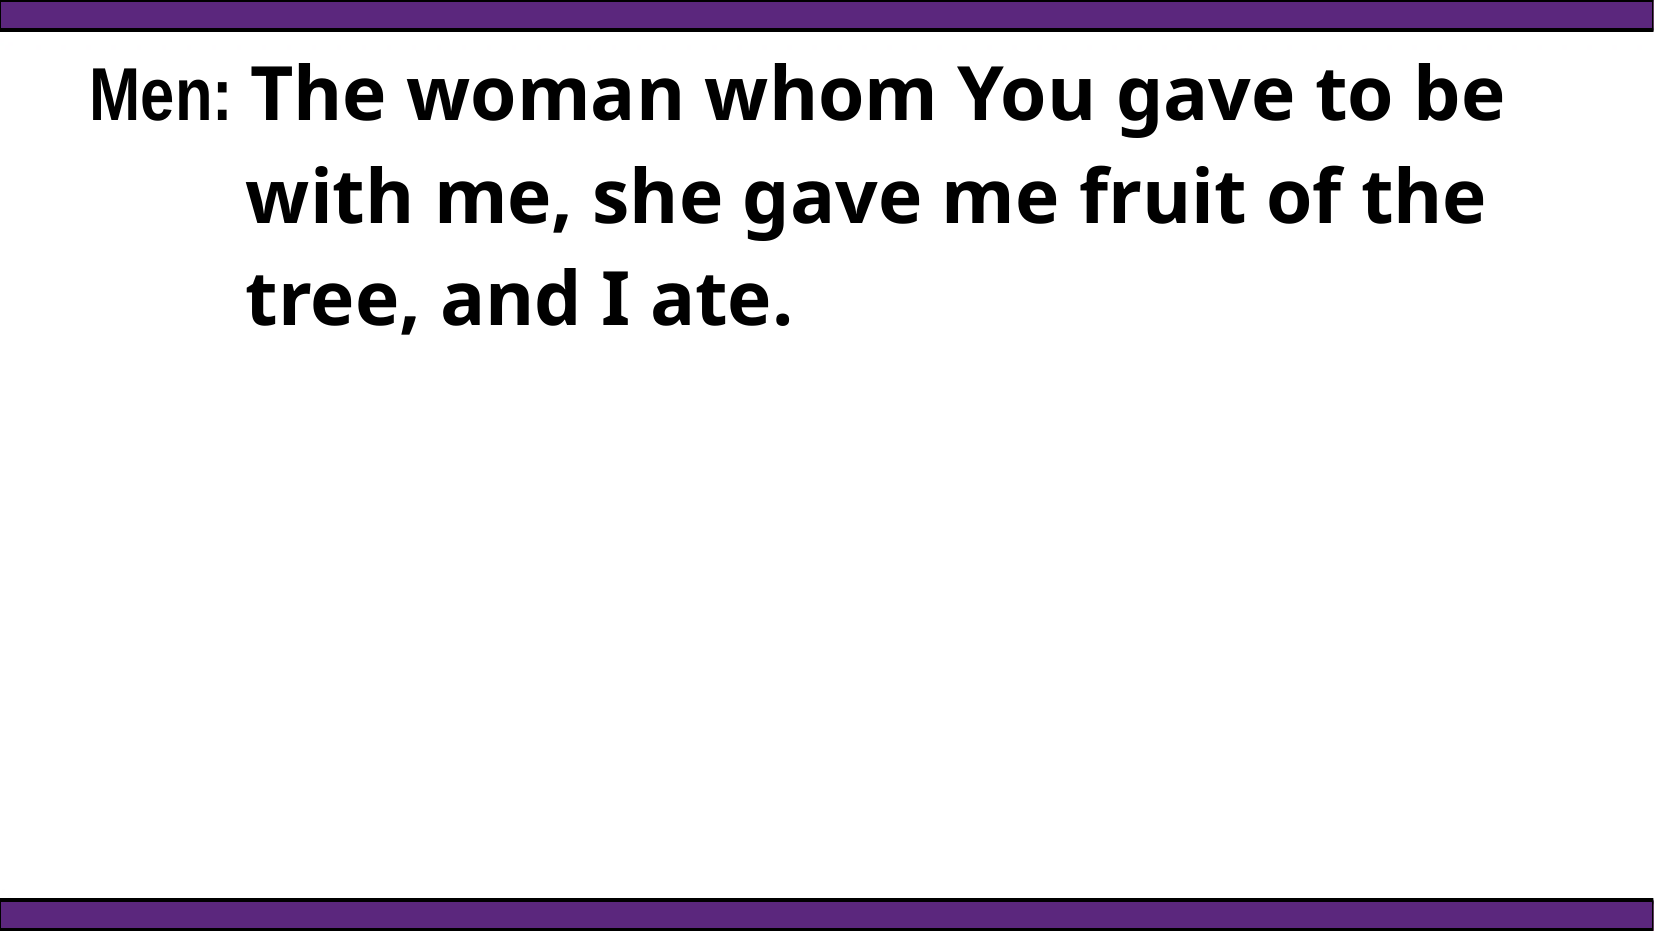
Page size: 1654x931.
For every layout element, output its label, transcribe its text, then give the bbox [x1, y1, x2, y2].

text_box [0, 0, 1654, 31]
text_box Men: The woman whom You gave to be with me, she gave me fruit of the tree, and I ate. [75, 33, 1561, 348]
picture [0, 31, 1654, 900]
text_box [0, 900, 1654, 931]
